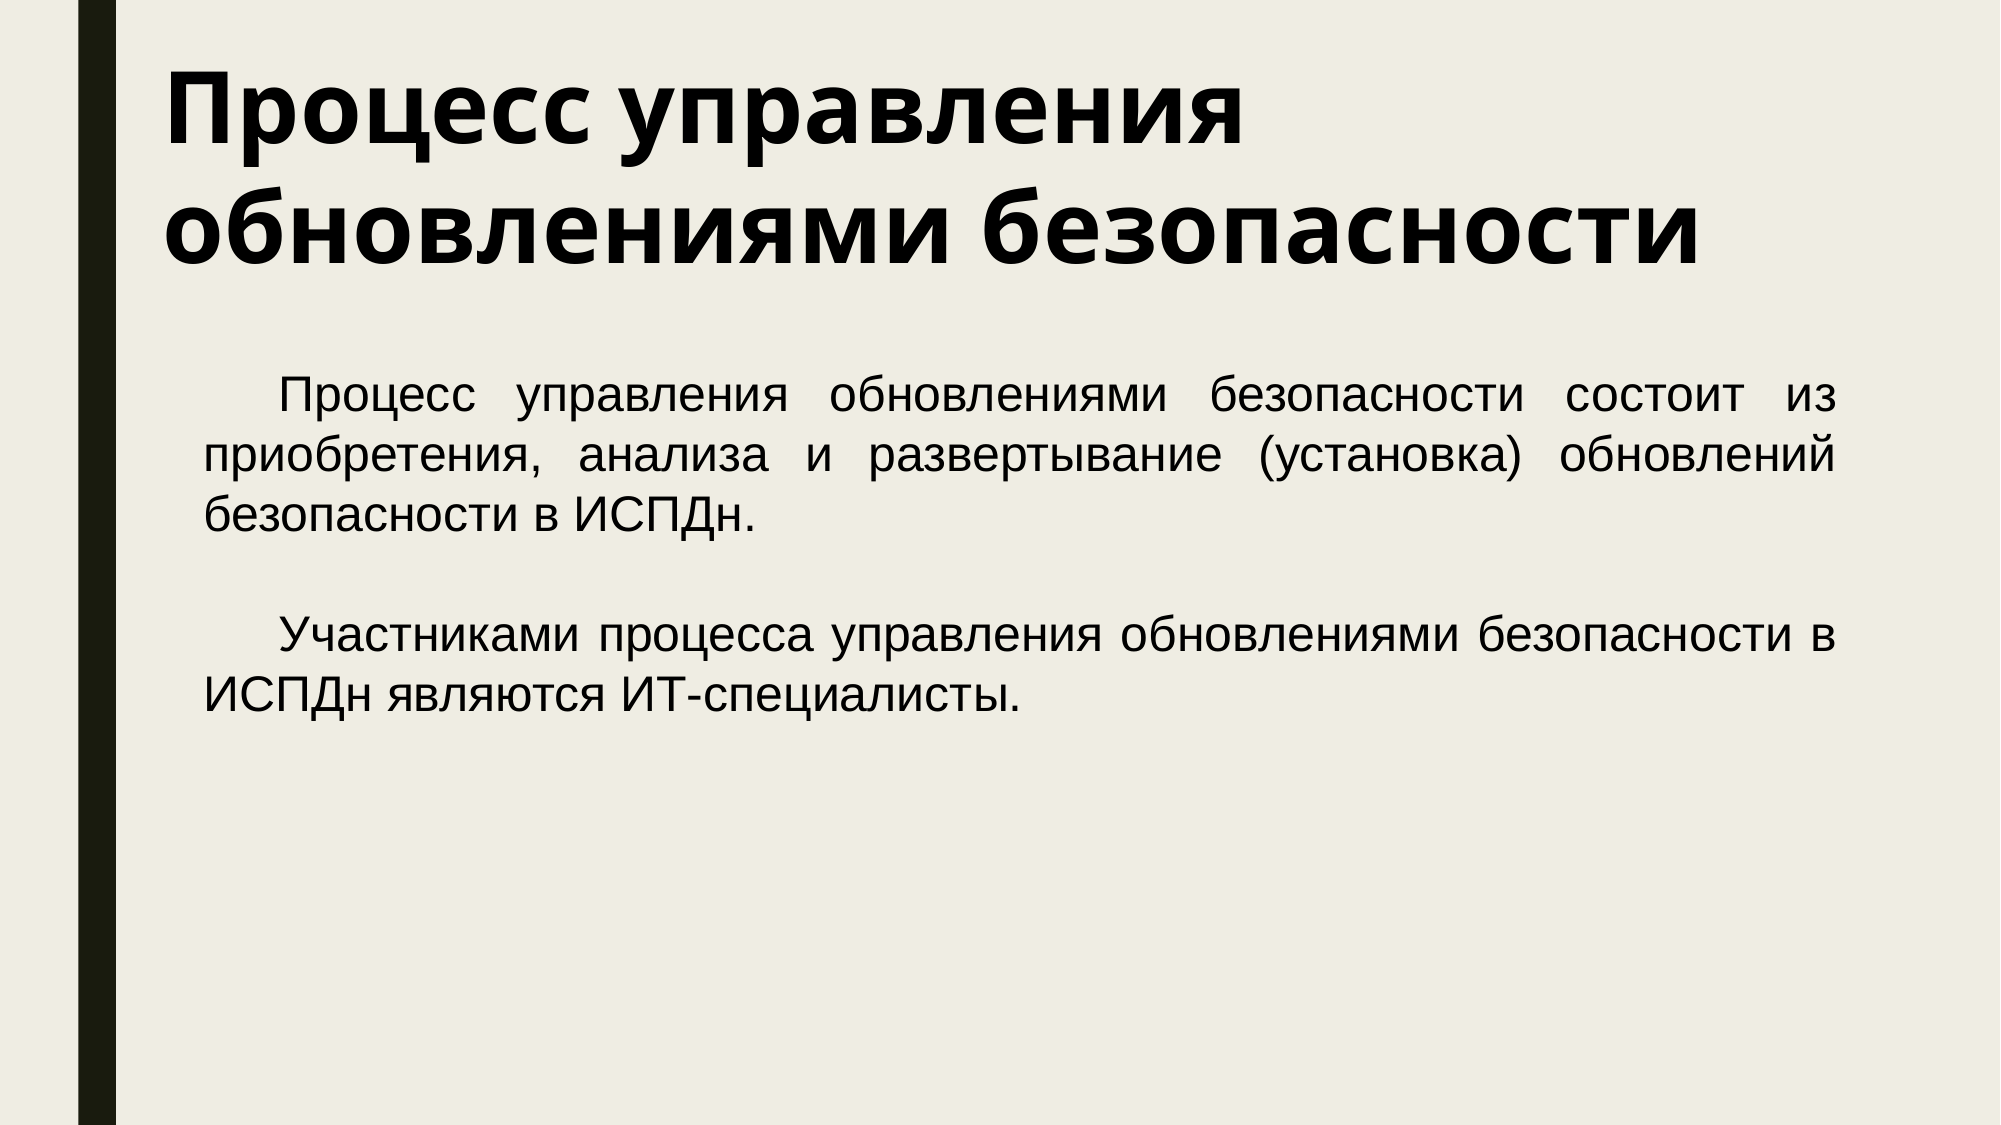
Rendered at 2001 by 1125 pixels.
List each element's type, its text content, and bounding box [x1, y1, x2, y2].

text_box Процесс управления обновлениями безопасности состоит из приобретения, анализа и развертывание (установка) обновлений безопасности в ИСПДн. Участниками процесса управления обновлениями безопасности в ИСПДн являются ИТ-специалисты. [147, 354, 1853, 730]
text_box Процесс управления обновлениями безопасности [147, 36, 1930, 292]
